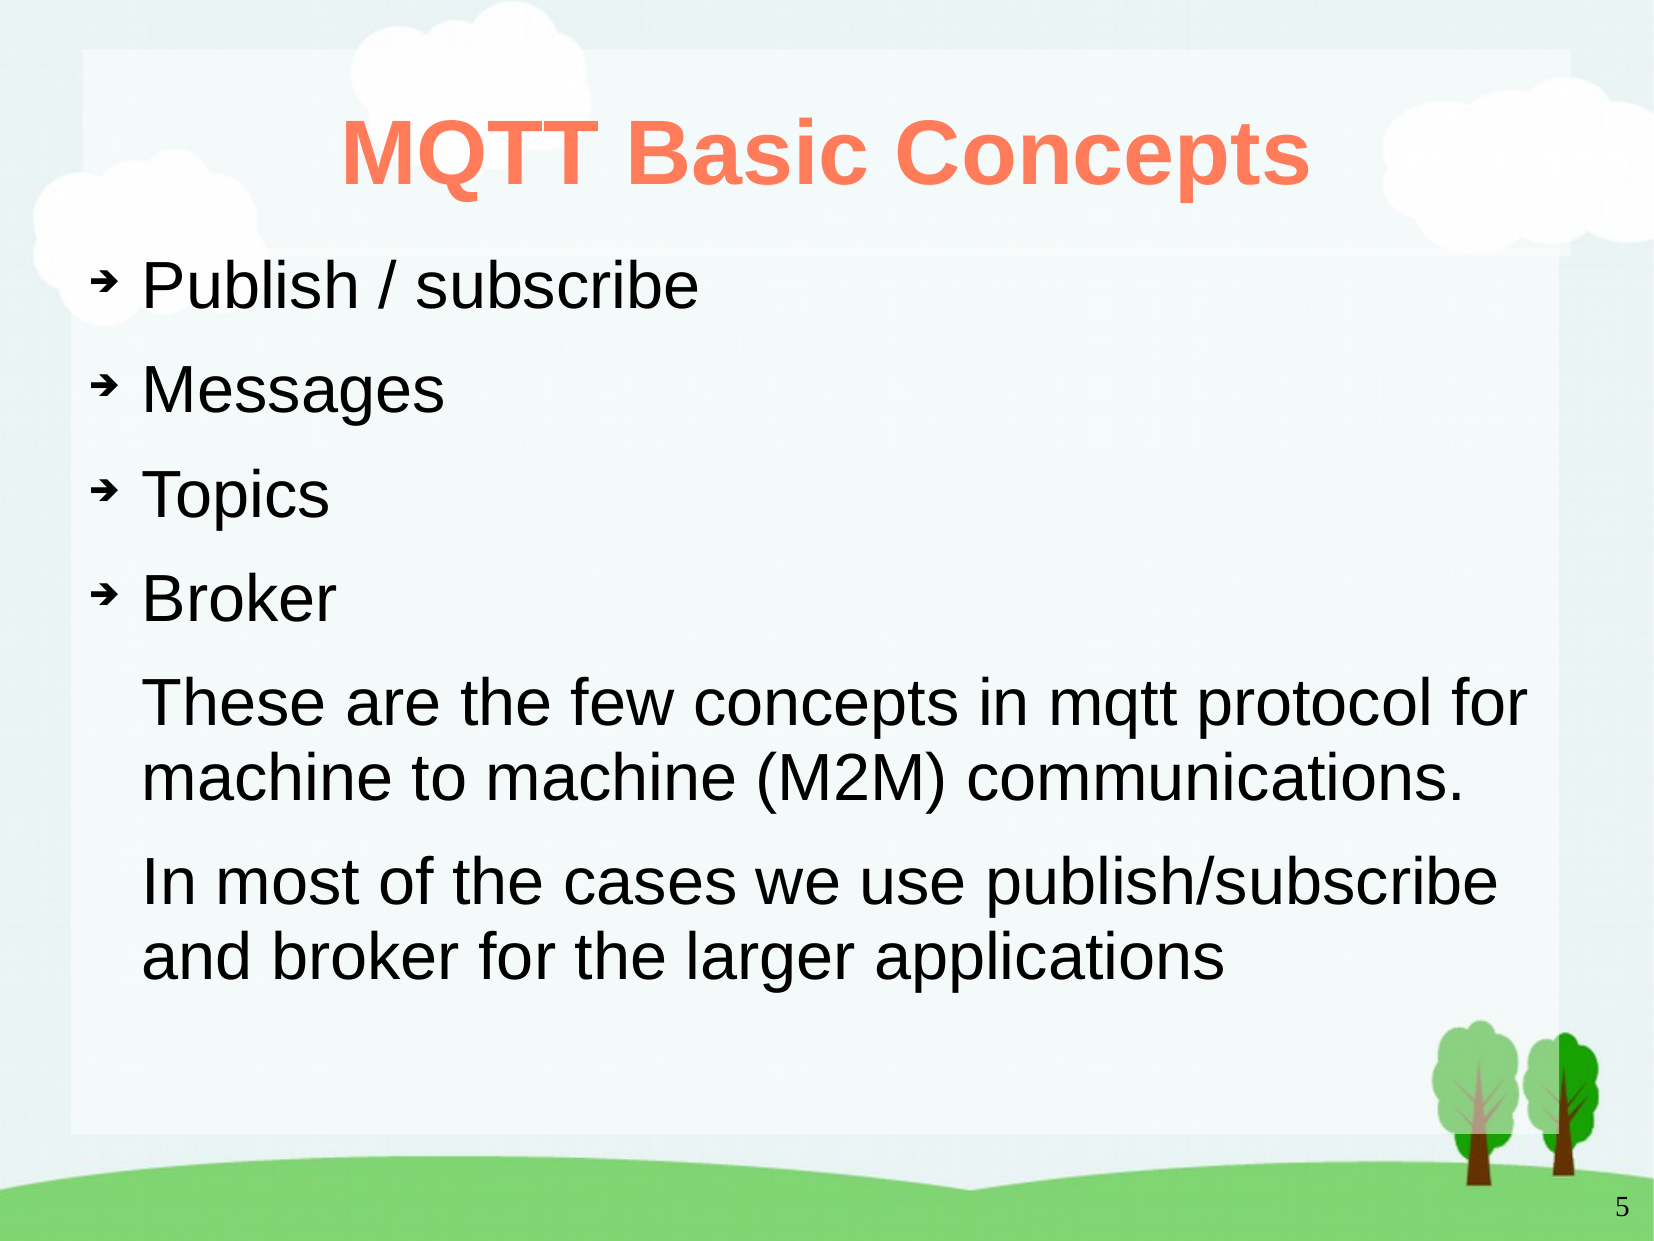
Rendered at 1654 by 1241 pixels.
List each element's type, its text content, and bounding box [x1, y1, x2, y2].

list Publish / subscribe Messages Topics Broker These are the few concepts in mqtt protocol for machine to machine (M2M) communications. In most of the cases we use publish/subscribe and broker for the larger applications [70, 248, 1560, 1134]
picture [0, 0, 1654, 1241]
title MQTT Basic Concepts [82, 49, 1571, 257]
